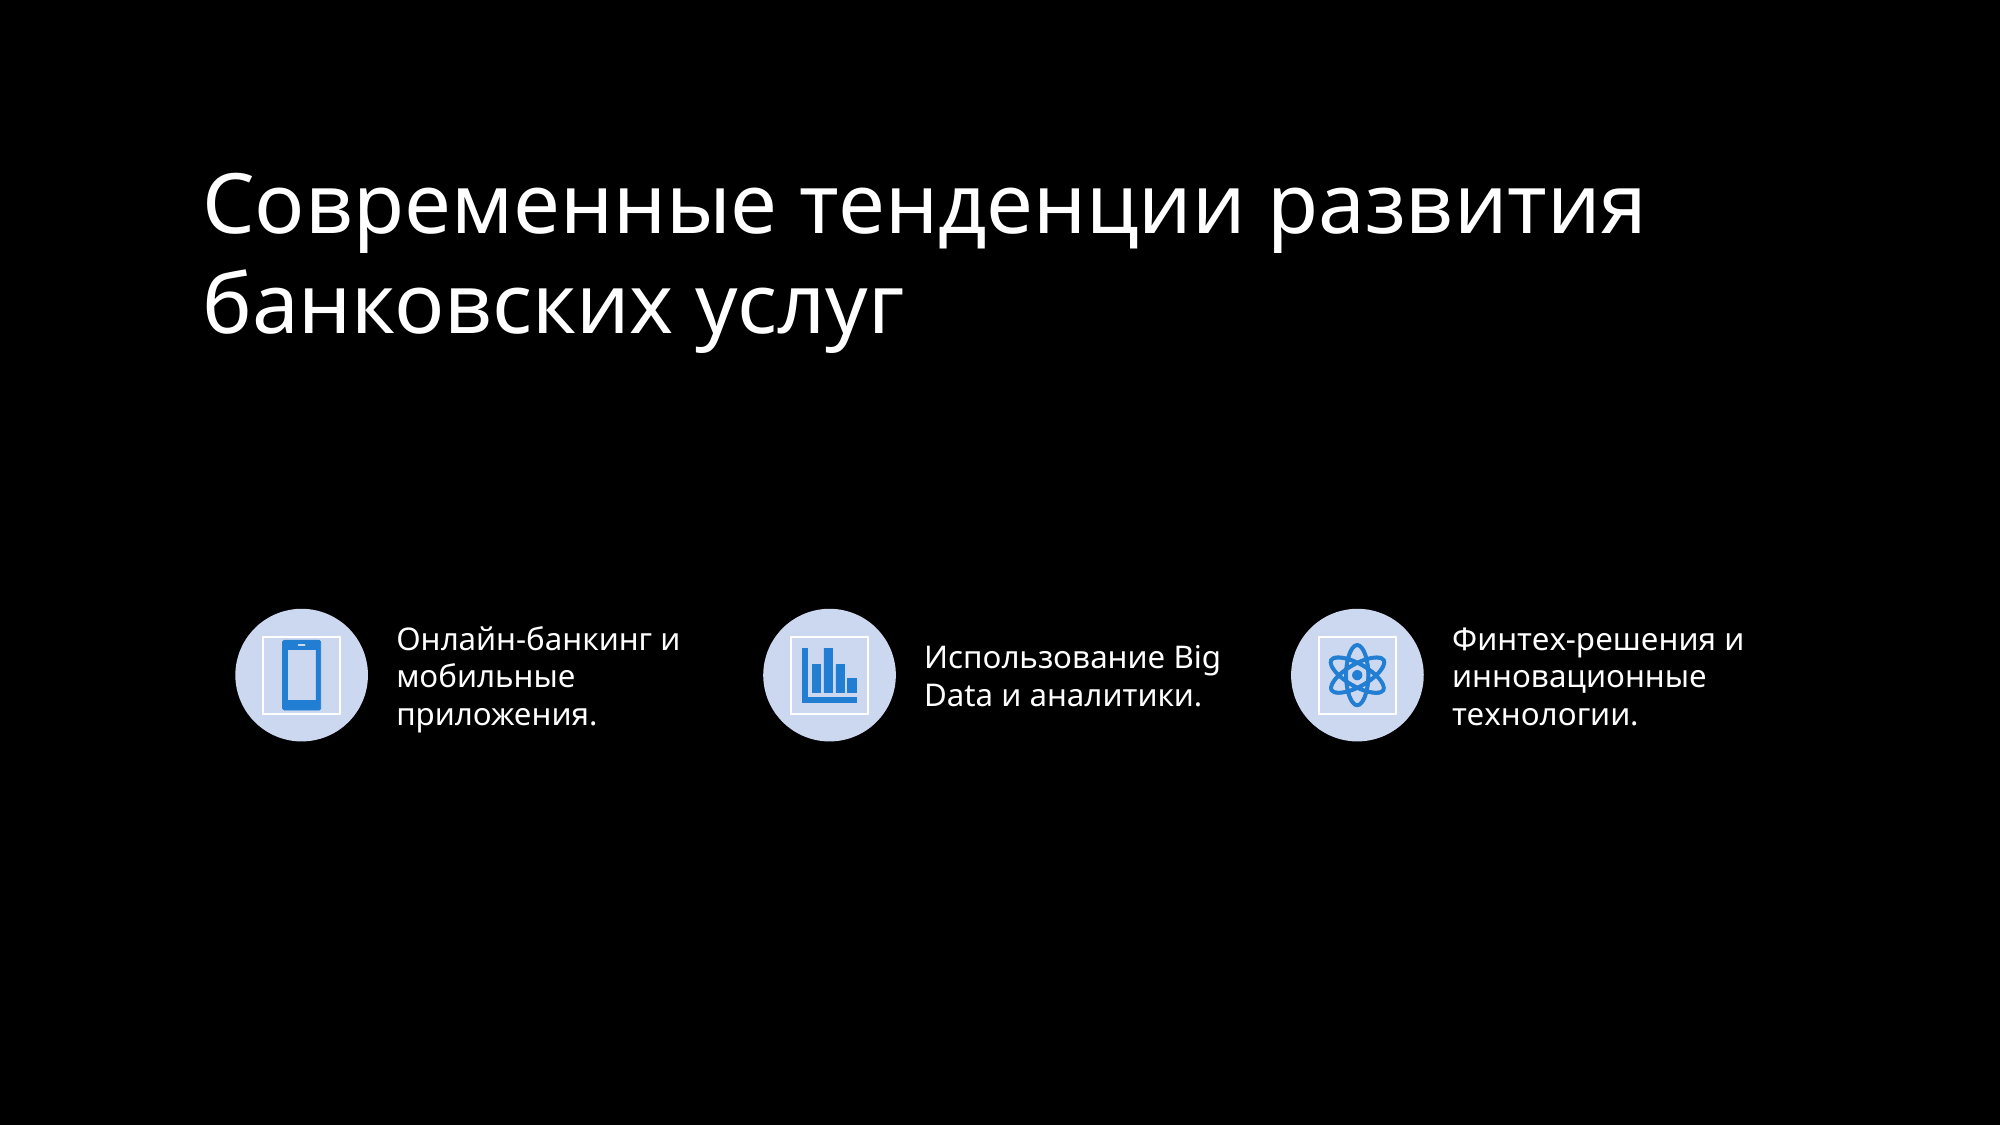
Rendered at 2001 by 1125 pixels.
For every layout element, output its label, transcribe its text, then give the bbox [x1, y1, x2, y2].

text_box Использование Big Data и аналитики. [924, 608, 1237, 742]
text_box Финтех-решения и инновационные технологии. [1452, 608, 1765, 742]
title Современные тенденции развития банковских услуг [187, 143, 1813, 367]
text_box [235, 608, 368, 742]
text_box [763, 608, 896, 742]
text_box Онлайн-банкинг и мобильные приложения. [396, 608, 709, 742]
text_box [1291, 608, 1424, 742]
